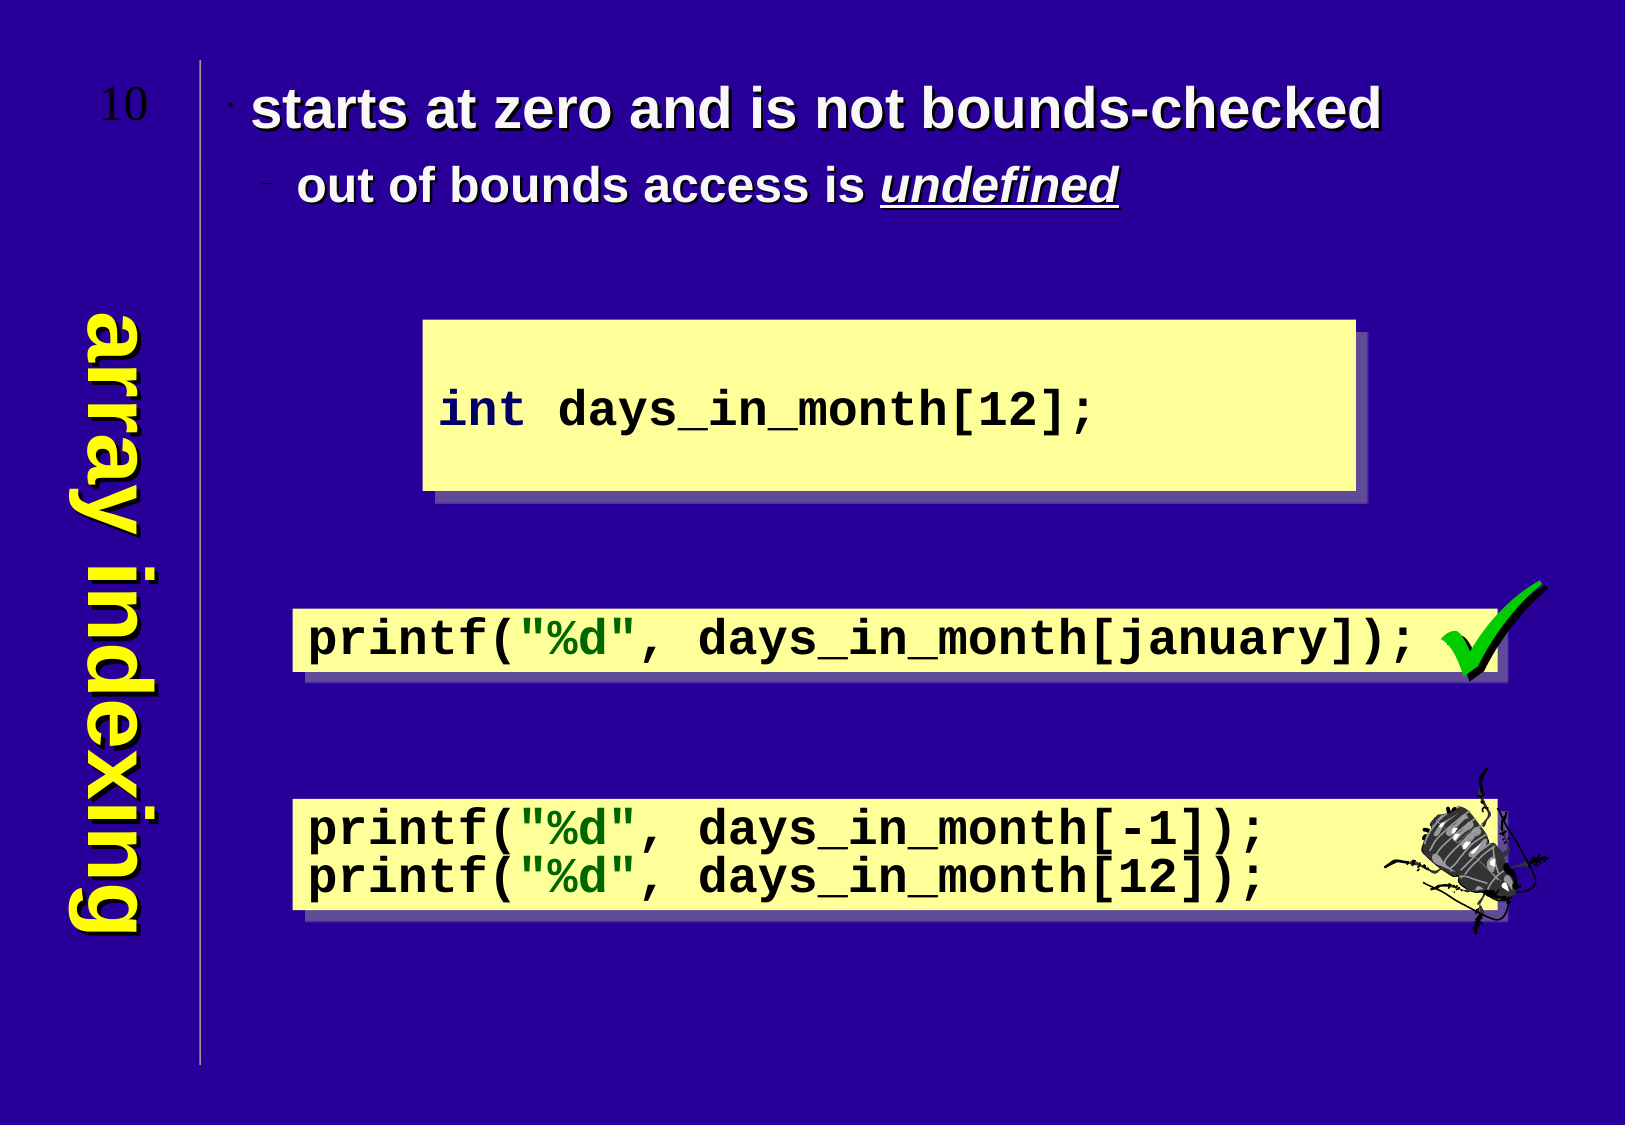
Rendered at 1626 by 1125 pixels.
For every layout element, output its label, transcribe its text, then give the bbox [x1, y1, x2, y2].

text_box [1430, 814, 1441, 827]
text_box printf("%d", days_in_month[january]); [292, 608, 1414, 672]
text_box [1422, 806, 1511, 893]
text_box  [1414, 538, 1604, 734]
text_box [1511, 862, 1528, 868]
title array indexing [50, 187, 188, 1063]
text_box [1477, 894, 1486, 914]
text_box int days_in_month[12]; [422, 319, 1356, 491]
text_box [1489, 872, 1516, 898]
text_box printf("%d", days_in_month[-1]); printf("%d", days_in_month[12]); [292, 798, 1487, 911]
list starts at zero and is not bounds-checked out of bounds access is undefined [212, 62, 1550, 1063]
